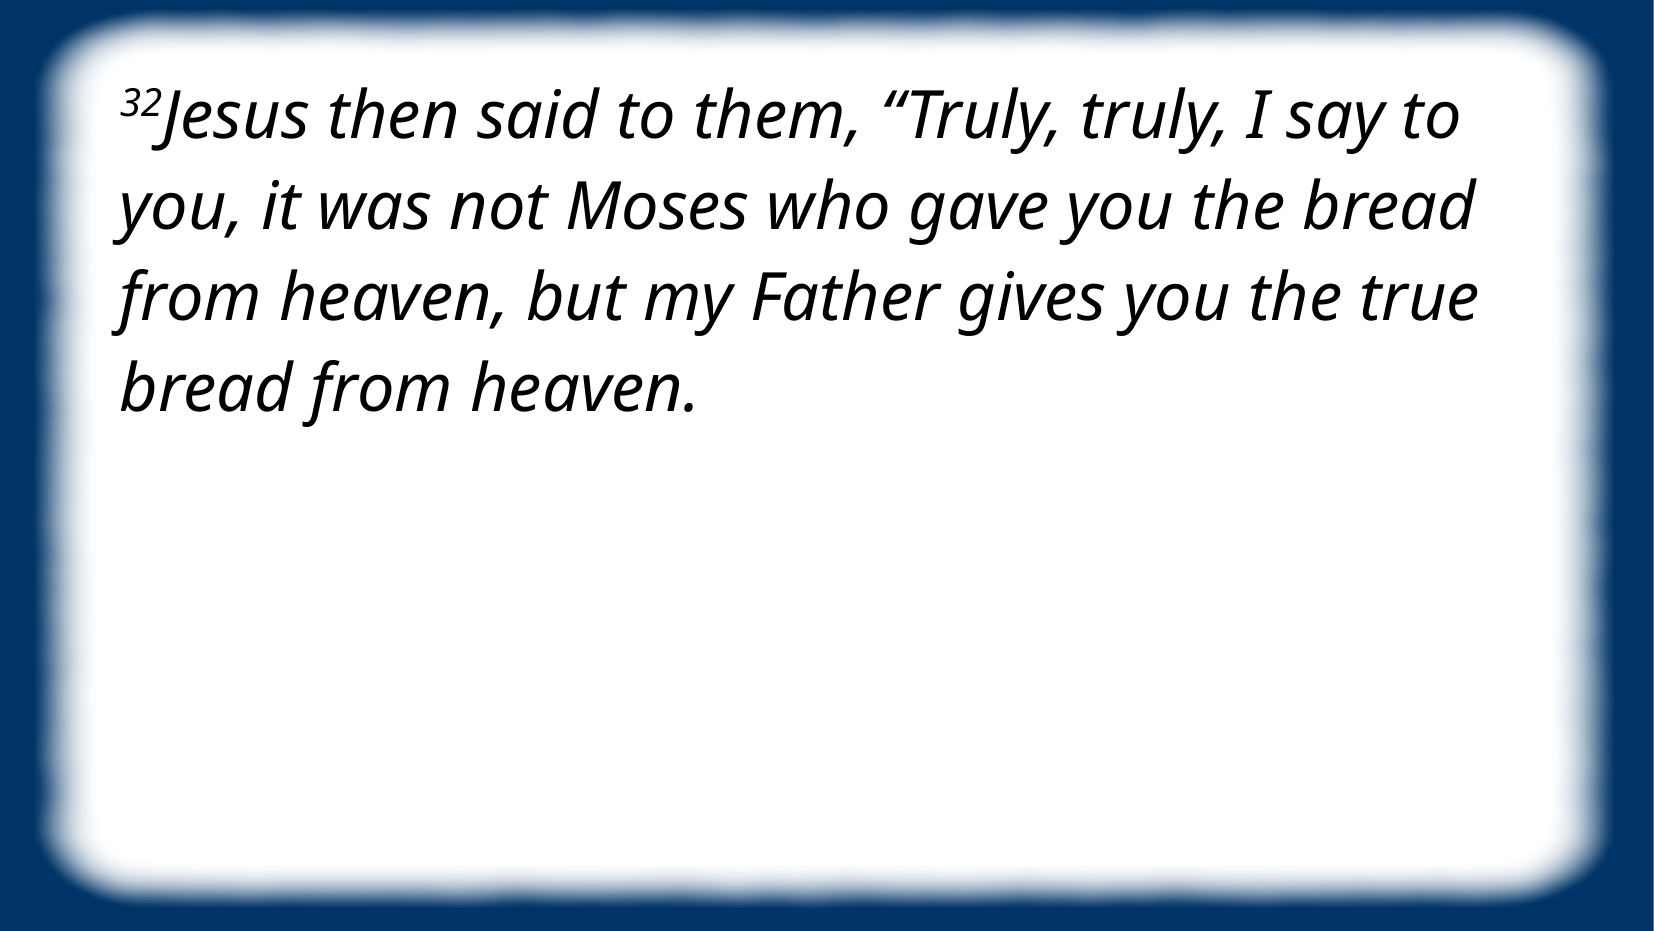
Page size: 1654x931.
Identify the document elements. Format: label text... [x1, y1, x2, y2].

picture [0, 0, 1654, 931]
text_box 32Jesus then said to them, “Truly, truly, I say to you, it was not Moses who gave you the bread from heaven, but my Father gives you the true bread from heaven. [105, 60, 1546, 430]
